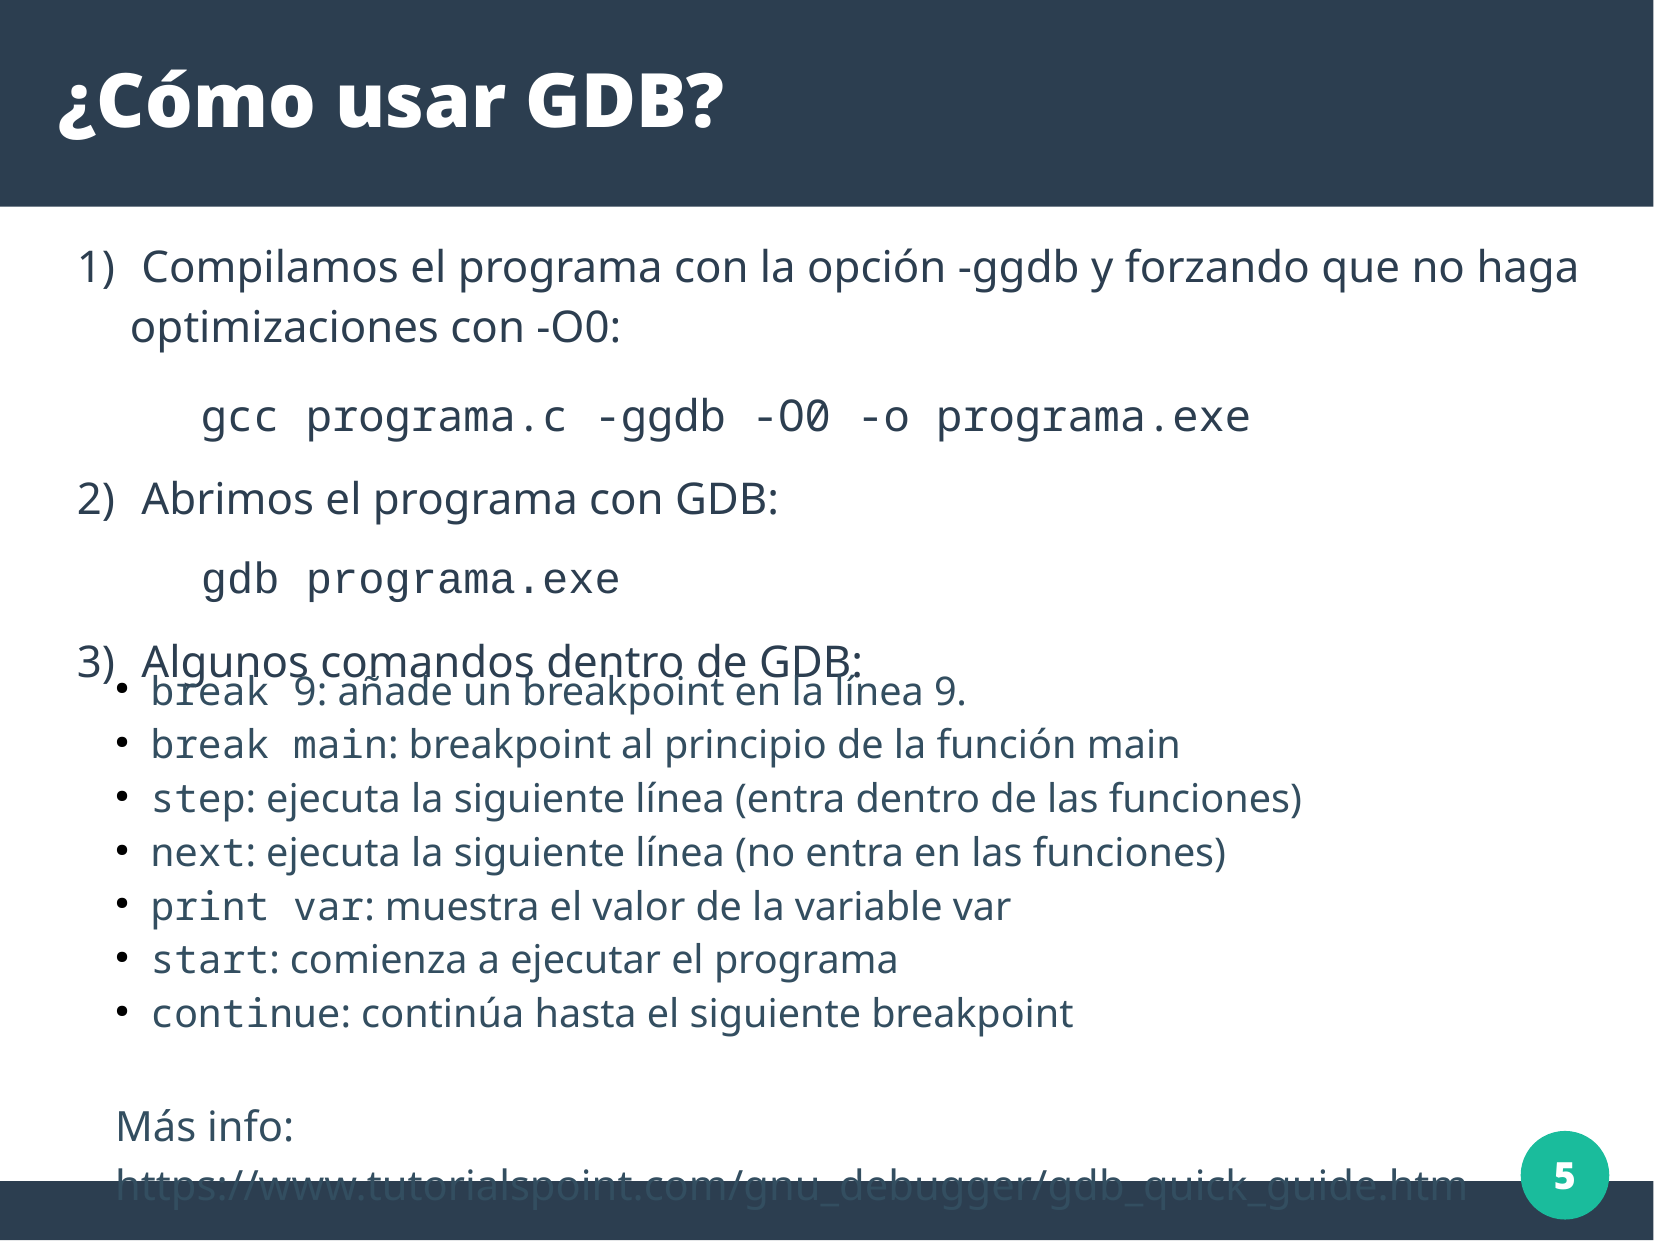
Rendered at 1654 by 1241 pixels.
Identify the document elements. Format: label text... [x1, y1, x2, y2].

list Compilamos el programa con la opción -ggdb y forzando que no haga optimizaciones con -O0: gcc programa.c -ggdb -O0 -o programa.exe Abrimos el programa con GDB: gdb programa.exe Algunos comandos dentro de GDB: [59, 236, 1595, 697]
title ¿Cómo usar GDB? [59, 19, 1595, 178]
text_box break 9: añade un breakpoint en la línea 9. break main: breakpoint al principio de la función main step: ejecuta la siguiente línea (entra dentro de las funciones) next: ejecuta la siguiente línea (no entra en las funciones) print var: muestra el valor de la variable var start: comienza a ejecutar el programa continue: continúa hasta el siguiente breakpoint Más info: https://www.tutorialspoint.com/gnu_debugger/gdb_quick_guide.htm [100, 655, 1636, 1165]
